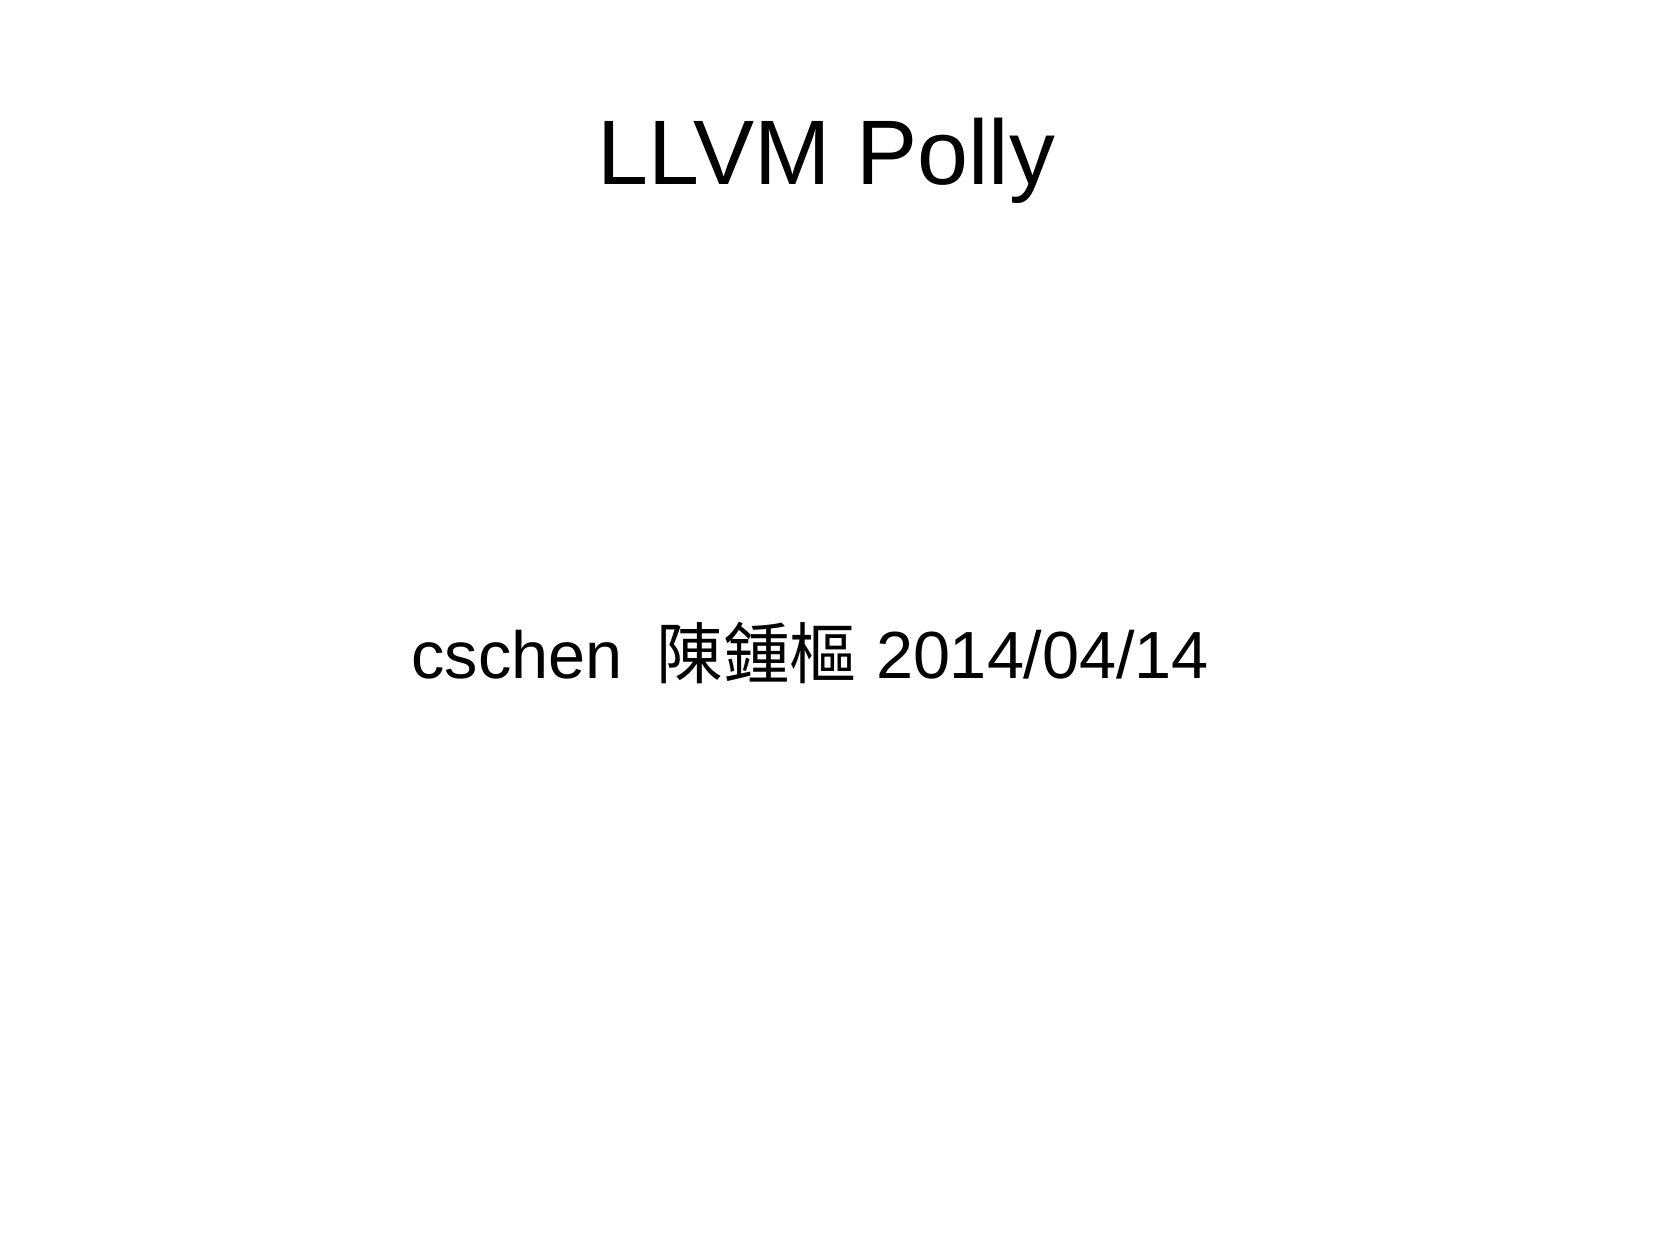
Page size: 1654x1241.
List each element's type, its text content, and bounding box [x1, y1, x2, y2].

title LLVM Polly [82, 49, 1571, 257]
subtitle cschen 陳鍾樞2014/04/14 [82, 290, 1538, 1010]
